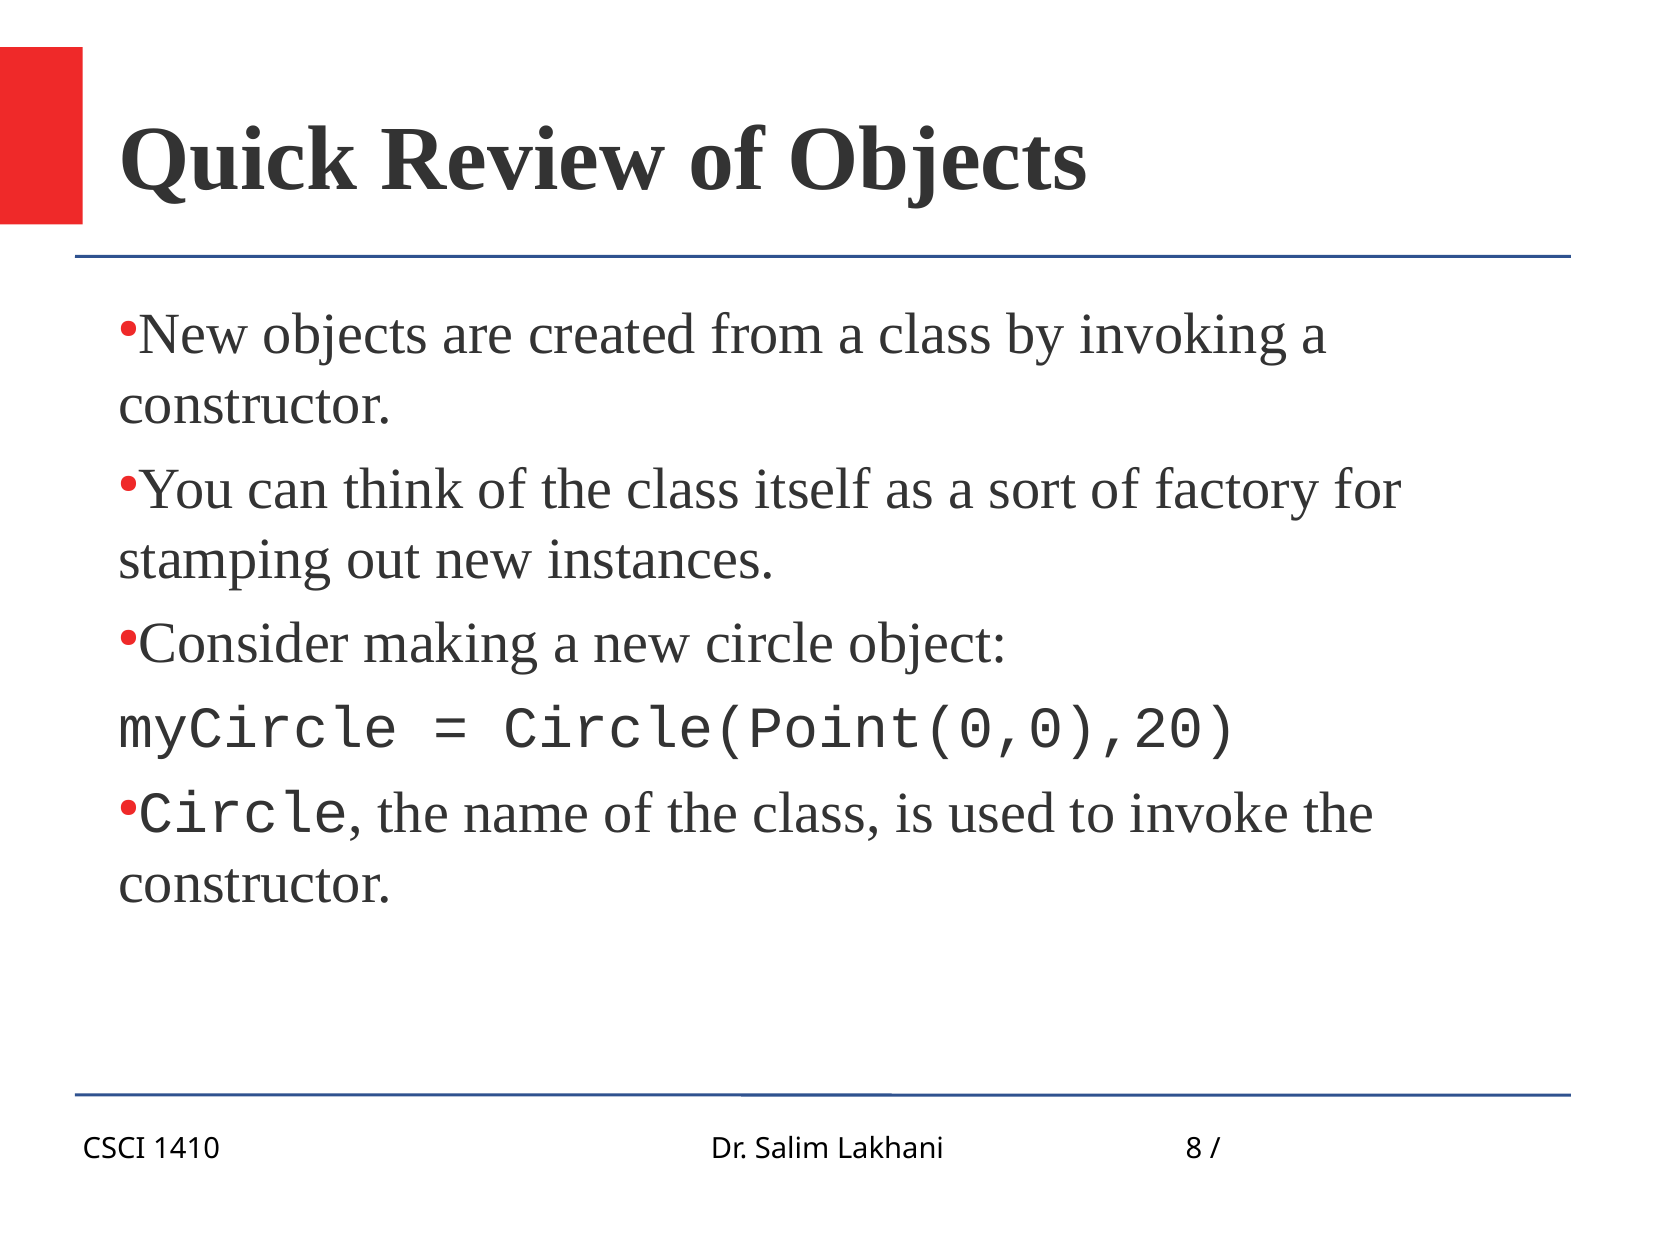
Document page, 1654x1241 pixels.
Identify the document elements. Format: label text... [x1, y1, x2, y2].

list New objects are created from a class by invoking a constructor. You can think of the class itself as a sort of factory for stamping out new instances. Consider making a new circle object: myCircle = Circle(Point(0,0),20) Circle, the name of the class, is used to invoke the constructor. [118, 295, 1536, 1080]
title Quick Review of Objects [118, 49, 1571, 257]
text_box CSCI 1410 [82, 1129, 468, 1216]
text_box Dr. Salim Lakhani [565, 1129, 1090, 1216]
text_box / [1185, 1129, 1571, 1216]
